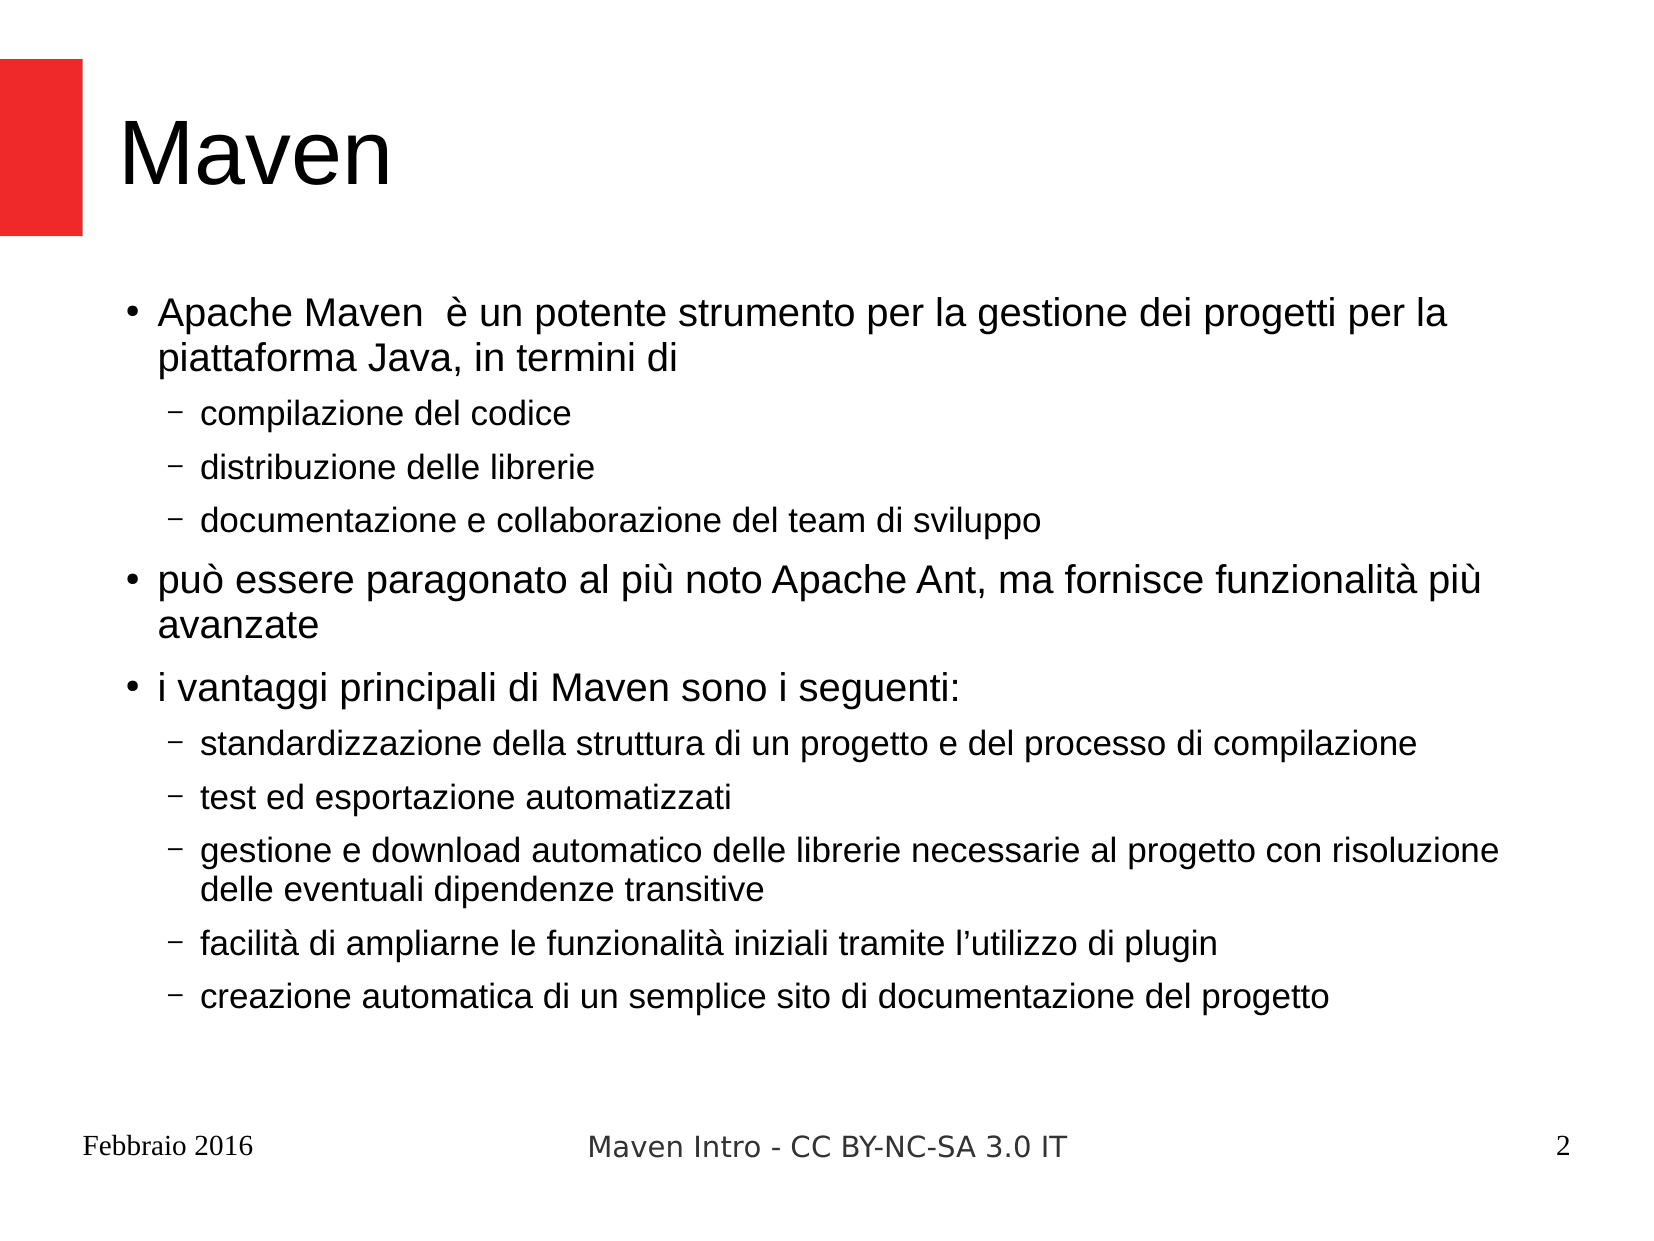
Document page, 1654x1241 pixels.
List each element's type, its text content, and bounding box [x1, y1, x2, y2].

list Apache Maven è un potente strumento per la gestione dei progetti per la piattaforma Java, in termini di compilazione del codice distribuzione delle librerie documentazione e collaborazione del team di sviluppo può essere paragonato al più noto Apache Ant, ma fornisce funzionalità più avanzate i vantaggi principali di Maven sono i seguenti: standardizzazione della struttura di un progetto e del processo di compilazione test ed esportazione automatizzati gestione e download automatico delle librerie necessarie al progetto con risoluzione delle eventuali dipendenze transitive facilità di ampliarne le funzionalità iniziali tramite l’utilizzo di plugin creazione automatica di un semplice sito di documentazione del progetto [114, 290, 1539, 1021]
title Maven [118, 49, 1607, 257]
